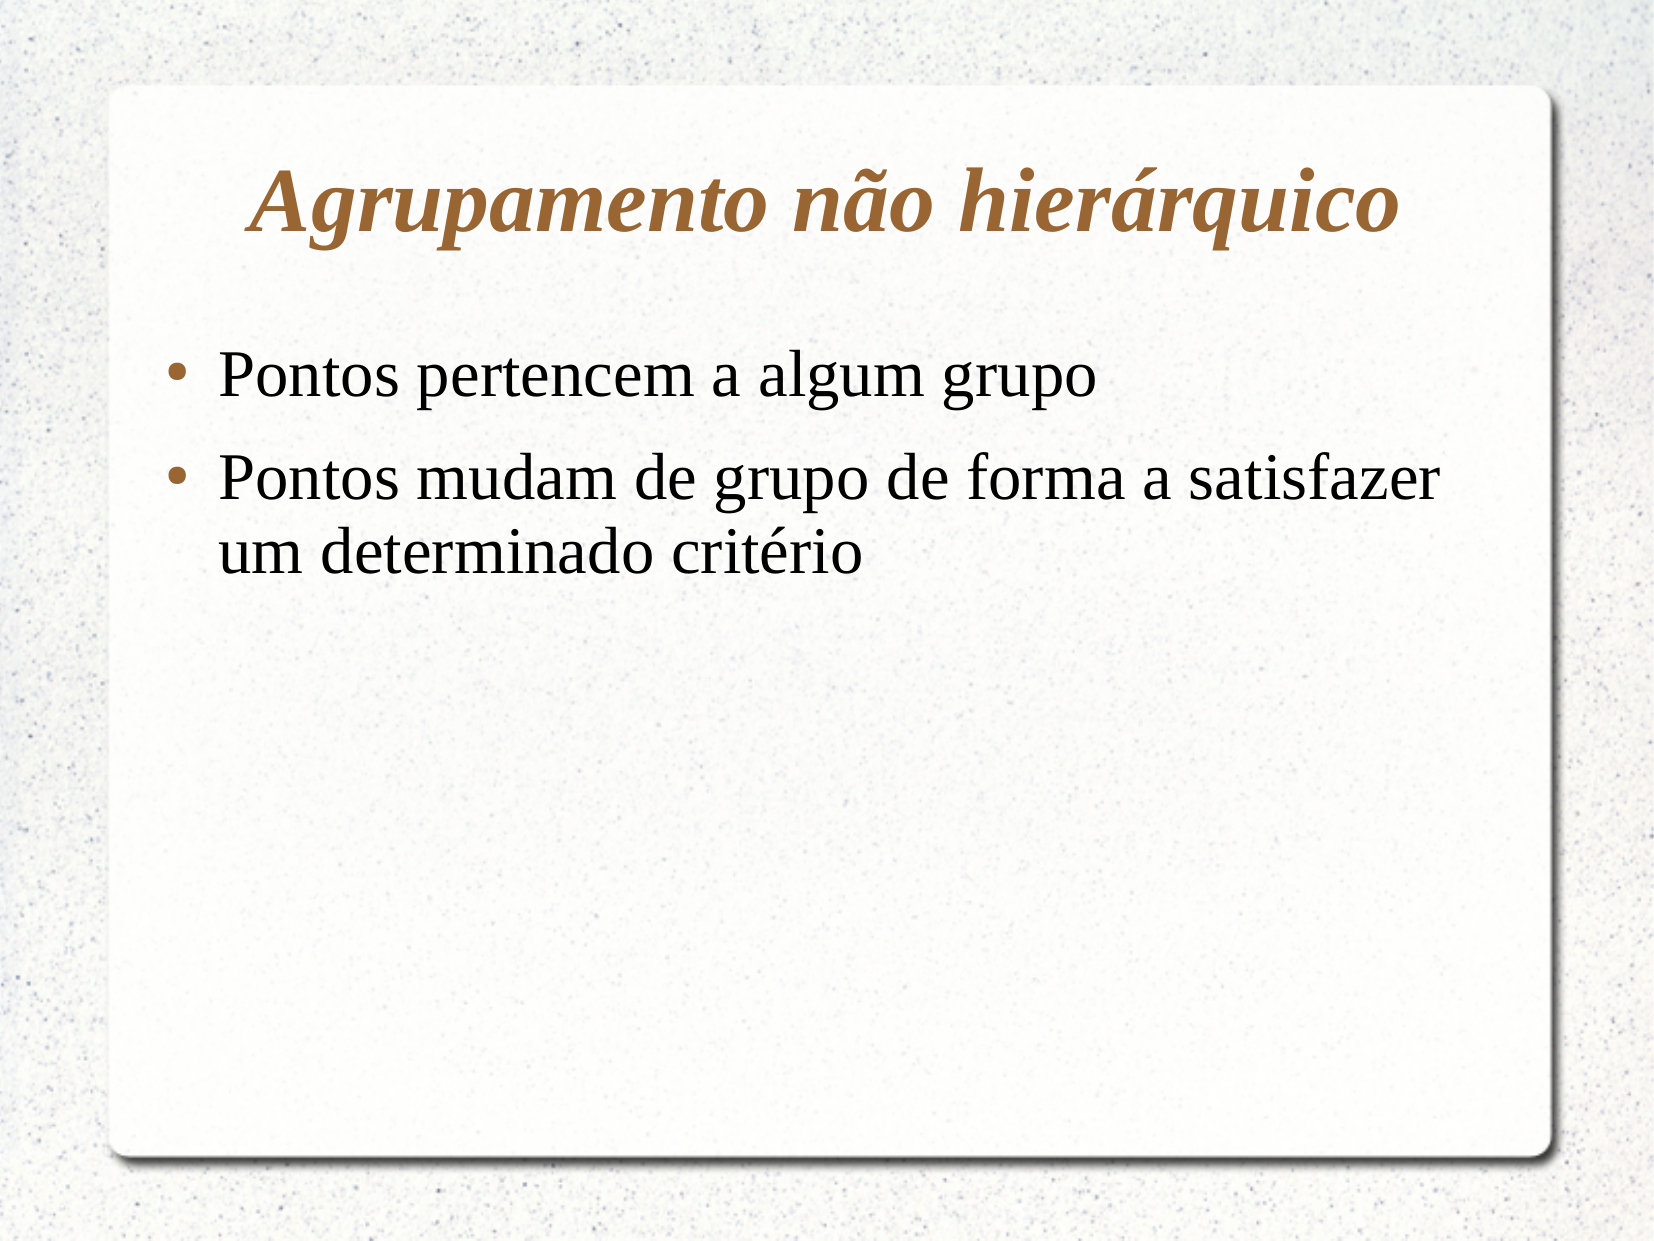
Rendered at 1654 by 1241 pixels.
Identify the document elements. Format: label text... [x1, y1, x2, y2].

title Agrupamento não hierárquico [118, 96, 1536, 304]
list Pontos pertencem a algum grupo Pontos mudam de grupo de forma a satisfazer um determinado critério [147, 336, 1506, 1241]
picture [0, 0, 1654, 1241]
